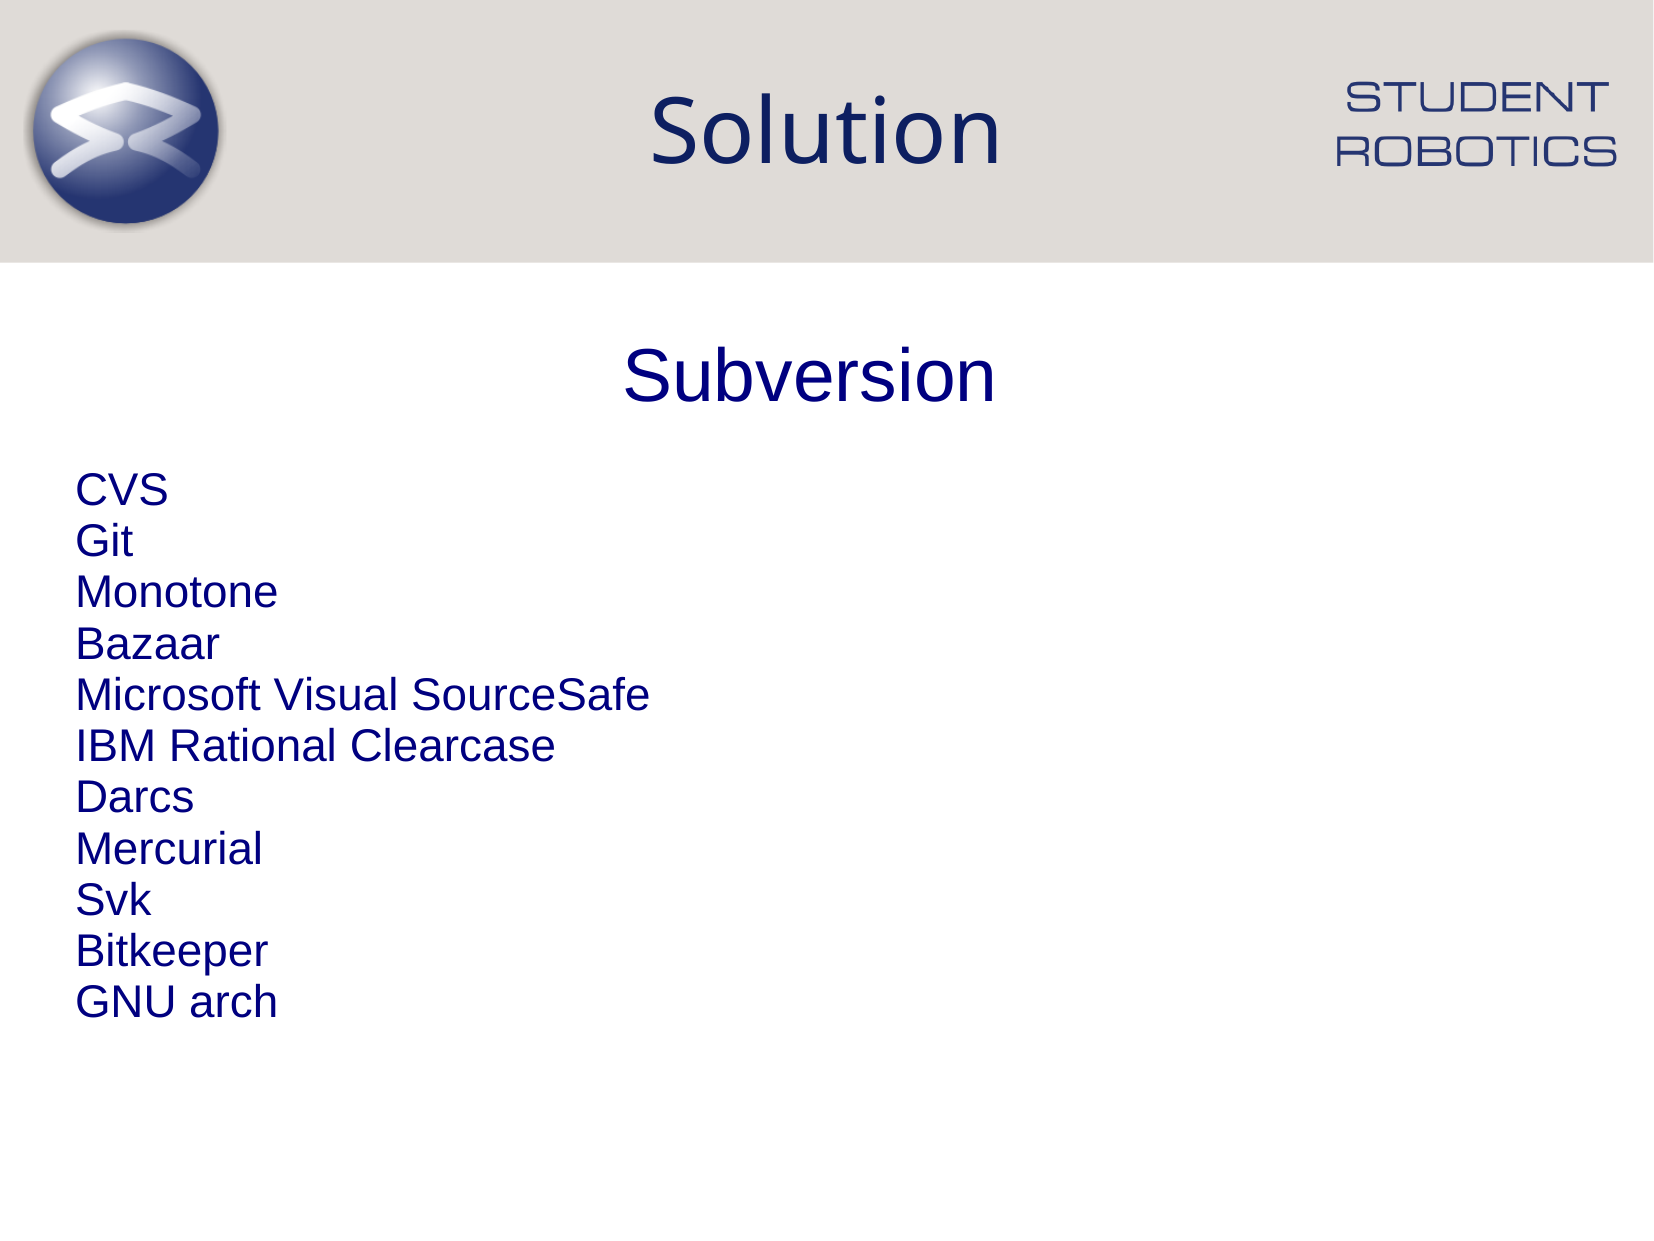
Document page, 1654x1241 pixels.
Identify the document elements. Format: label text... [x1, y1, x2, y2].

text_box CVS Git Monotone Bazaar Microsoft Visual SourceSafe IBM Rational Clearcase Darcs Mercurial Svk Bitkeeper GNU arch [75, 463, 826, 1091]
picture [9, 19, 82, 245]
picture [1571, 68, 1633, 174]
text_box Subversion [495, 262, 1126, 488]
title Solution [82, 0, 1571, 257]
